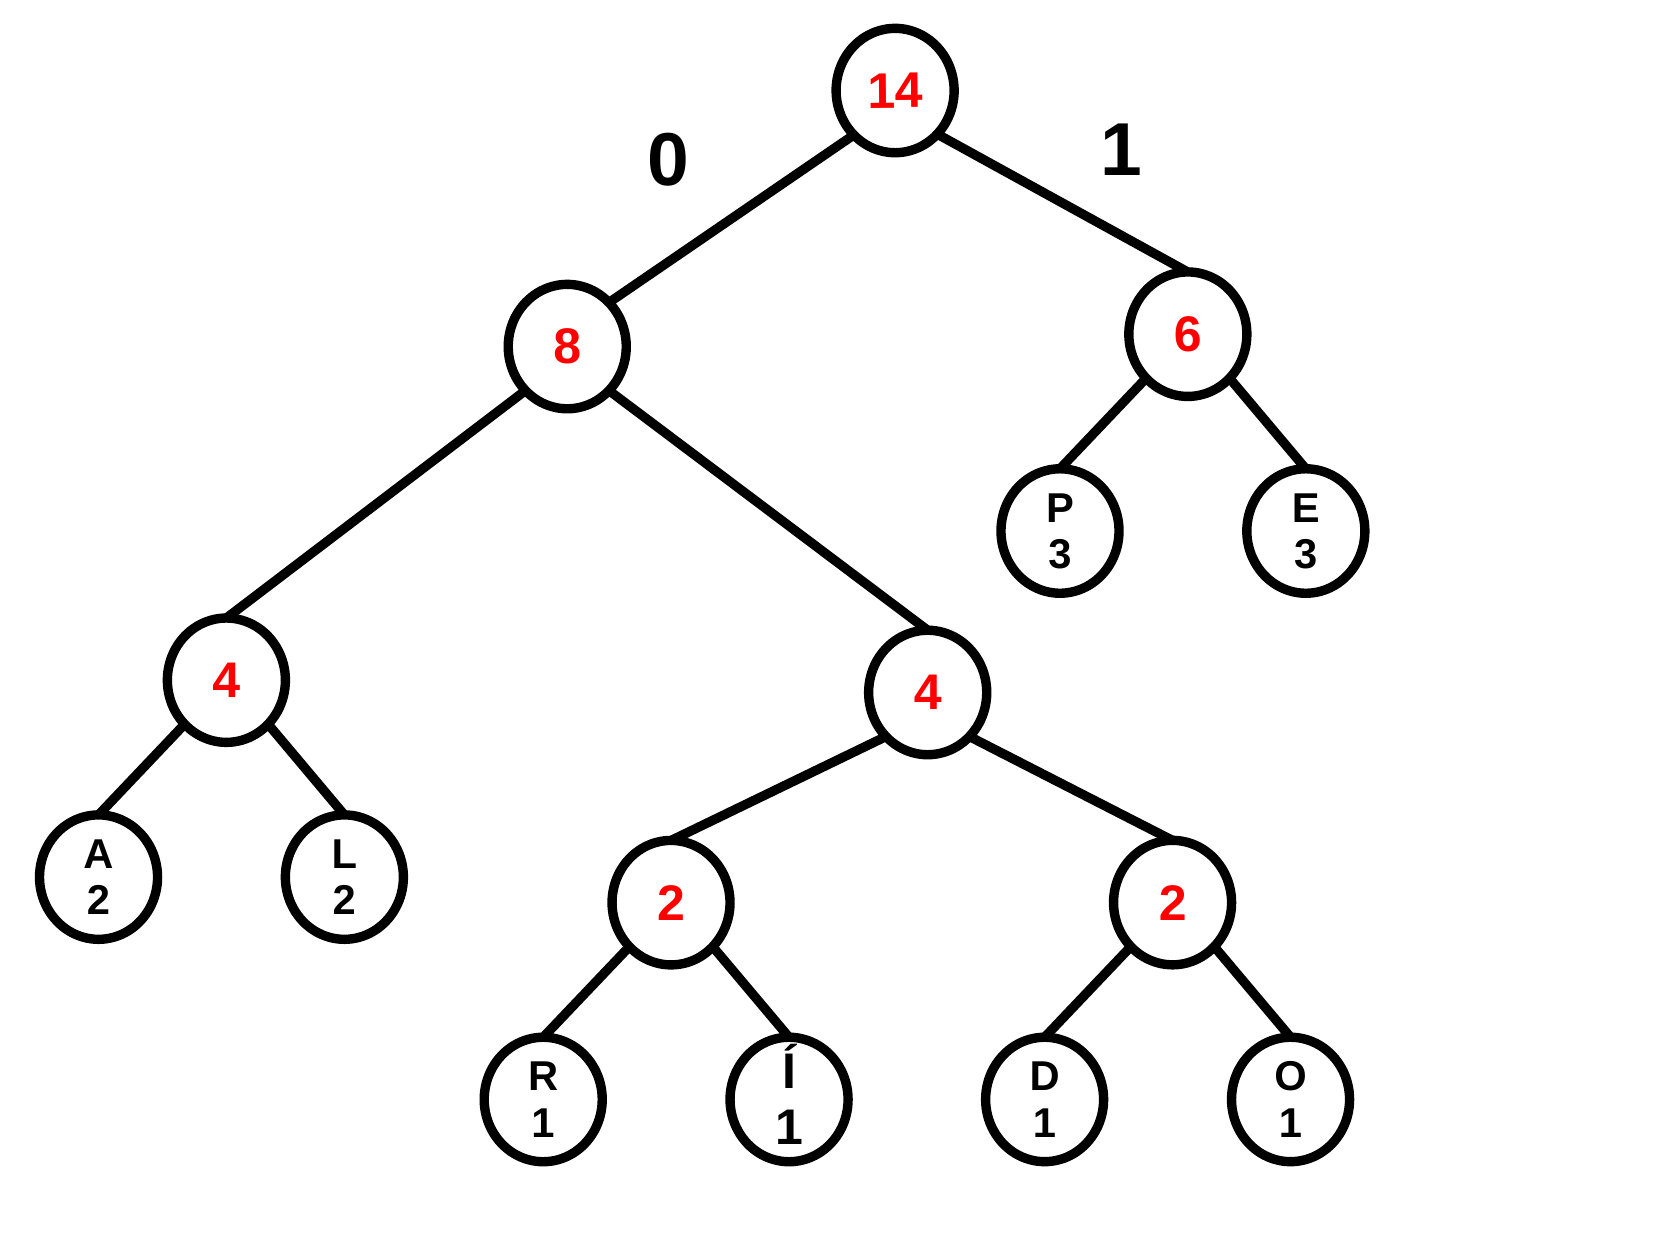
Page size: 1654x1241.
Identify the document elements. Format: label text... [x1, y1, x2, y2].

text_box 0 [632, 110, 727, 241]
text_box 14 [836, 28, 955, 153]
text_box P 3 [1000, 468, 1120, 594]
text_box 8 [508, 284, 627, 409]
text_box R 1 [484, 1037, 603, 1162]
text_box A 2 [39, 814, 158, 940]
text_box O 1 [1231, 1037, 1350, 1162]
text_box 2 [1113, 840, 1232, 965]
text_box 6 [1128, 271, 1247, 397]
text_box E 3 [1246, 468, 1365, 594]
text_box 1 [1085, 100, 1179, 232]
text_box D 1 [985, 1037, 1104, 1162]
text_box 4 [868, 630, 987, 755]
text_box 2 [612, 840, 731, 965]
text_box L 2 [285, 814, 404, 940]
text_box 4 [167, 618, 286, 743]
text_box Í 1 [730, 1037, 849, 1162]
